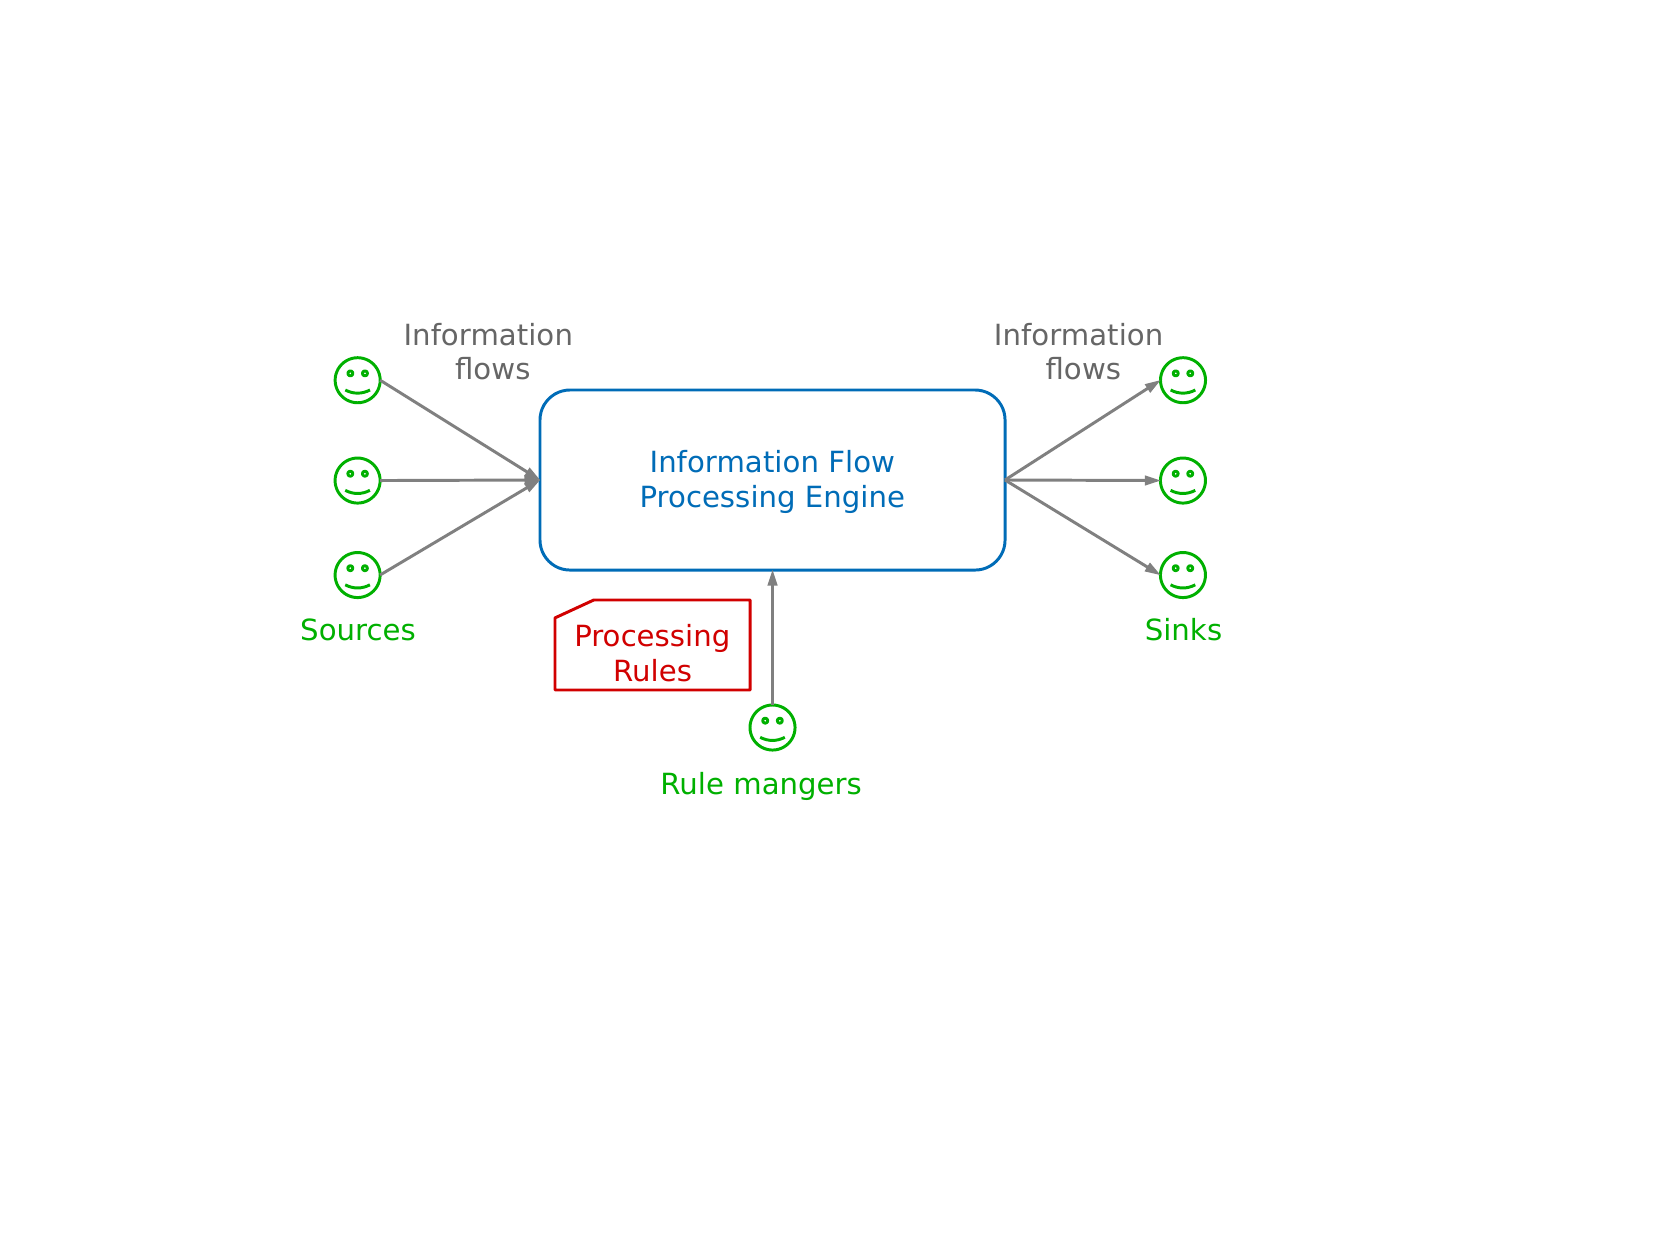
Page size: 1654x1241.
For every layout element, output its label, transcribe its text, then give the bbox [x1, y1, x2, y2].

text_box Information flows [385, 310, 601, 395]
text_box Information flows [976, 310, 1191, 395]
text_box Information Flow Processing Engine [540, 390, 1006, 571]
text_box Rule mangers [645, 759, 892, 809]
text_box Sinks [1129, 605, 1310, 656]
text_box Processing Rules [555, 600, 751, 691]
text_box Sources [285, 605, 466, 655]
